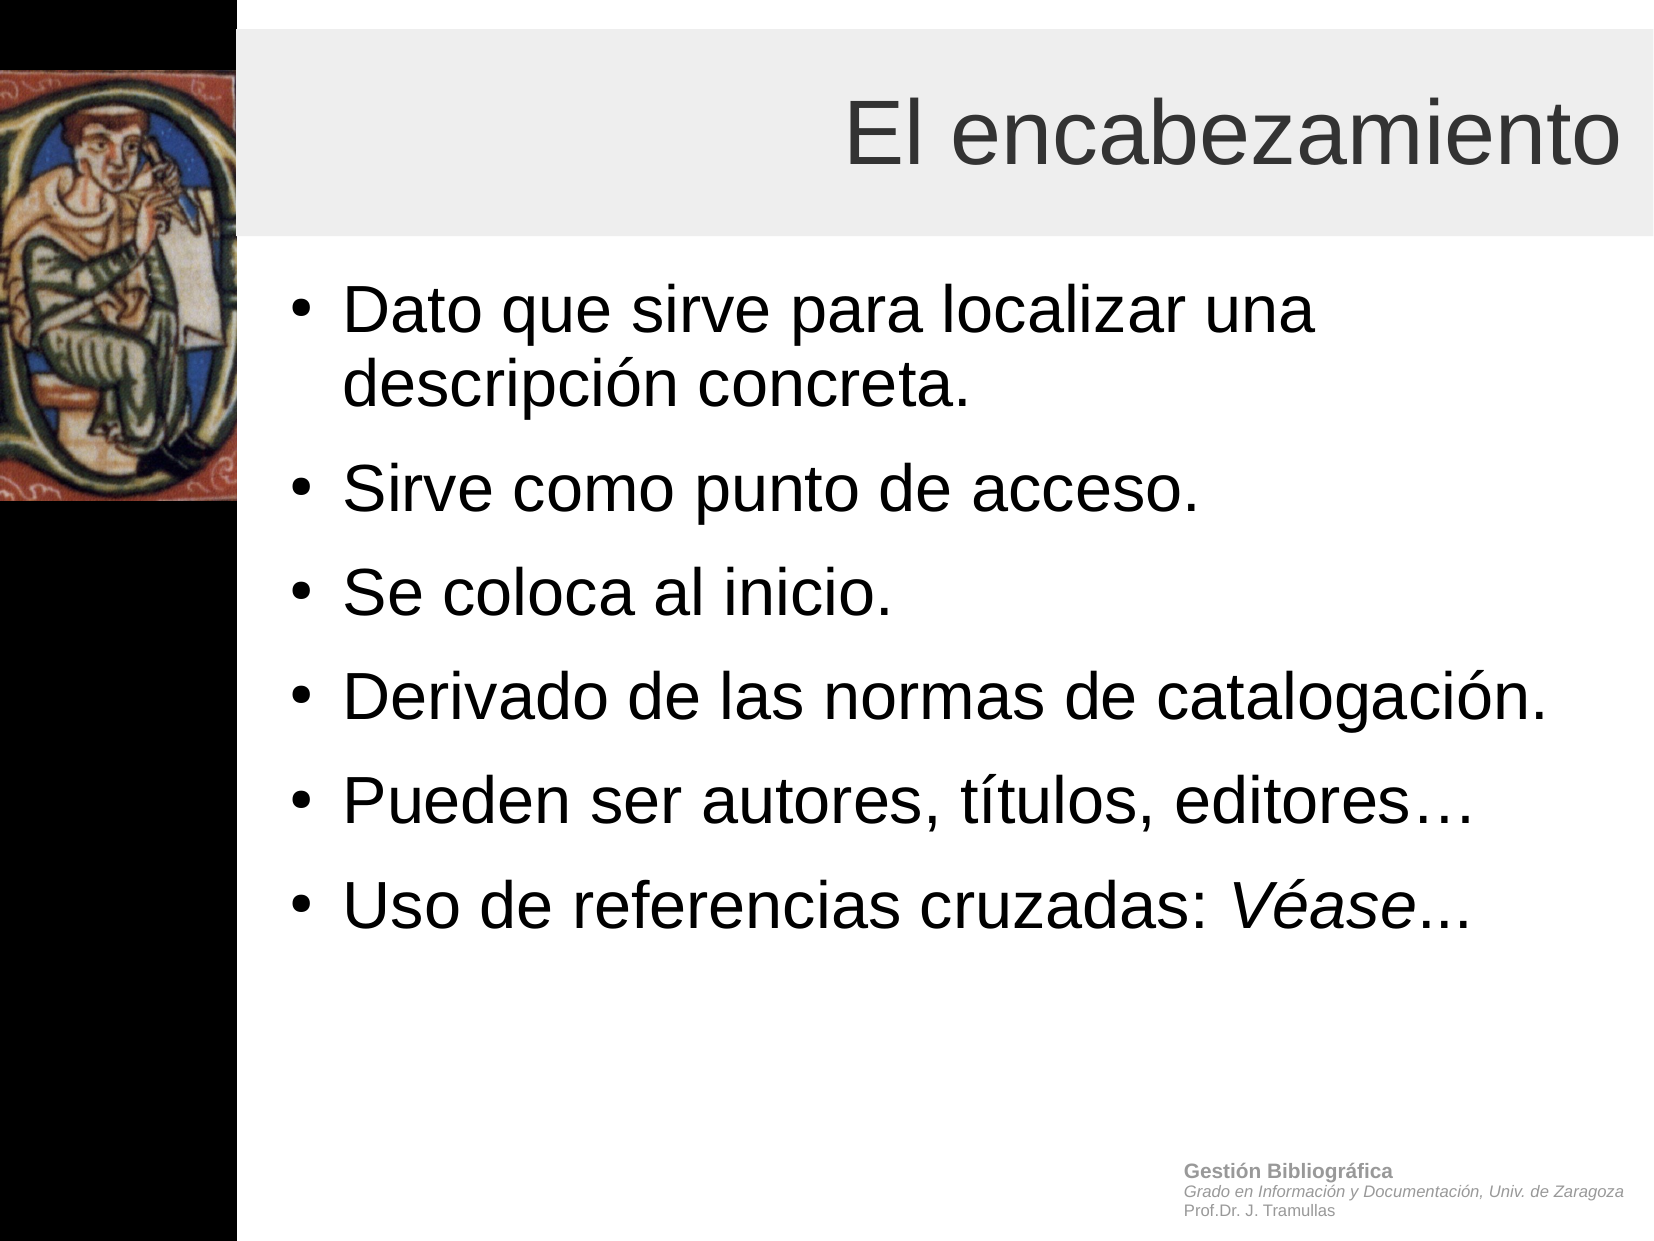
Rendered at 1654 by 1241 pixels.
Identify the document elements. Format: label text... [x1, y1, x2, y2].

list Dato que sirve para localizar una descripción concreta. Sirve como punto de acceso. Se coloca al inicio. Derivado de las normas de catalogación. Pueden ser autores, títulos, editores… Uso de referencias cruzadas: Véase... [271, 271, 1619, 1134]
title El encabezamiento [236, 29, 1654, 237]
picture [0, 70, 237, 501]
